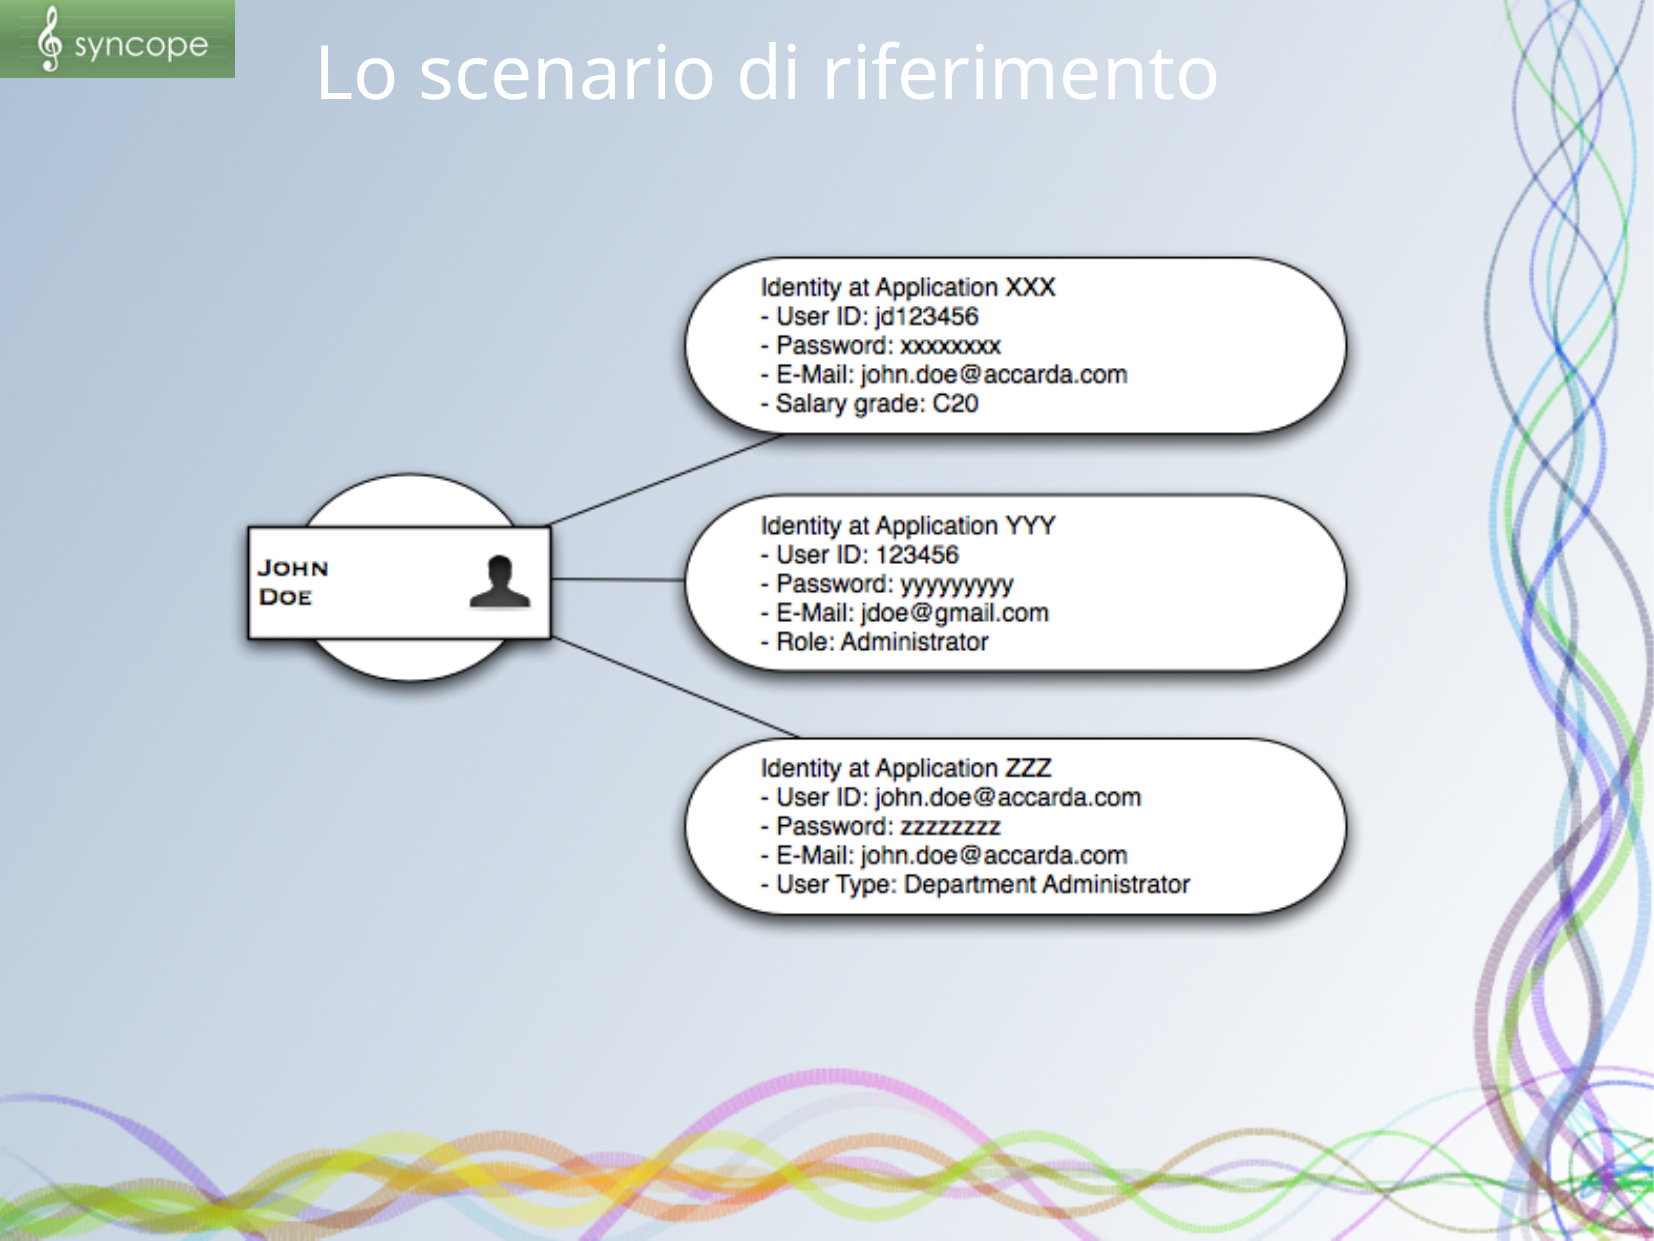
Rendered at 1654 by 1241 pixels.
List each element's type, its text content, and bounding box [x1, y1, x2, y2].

text_box Lo scenario di riferimento [300, 12, 1276, 143]
picture [0, 0, 1654, 1241]
